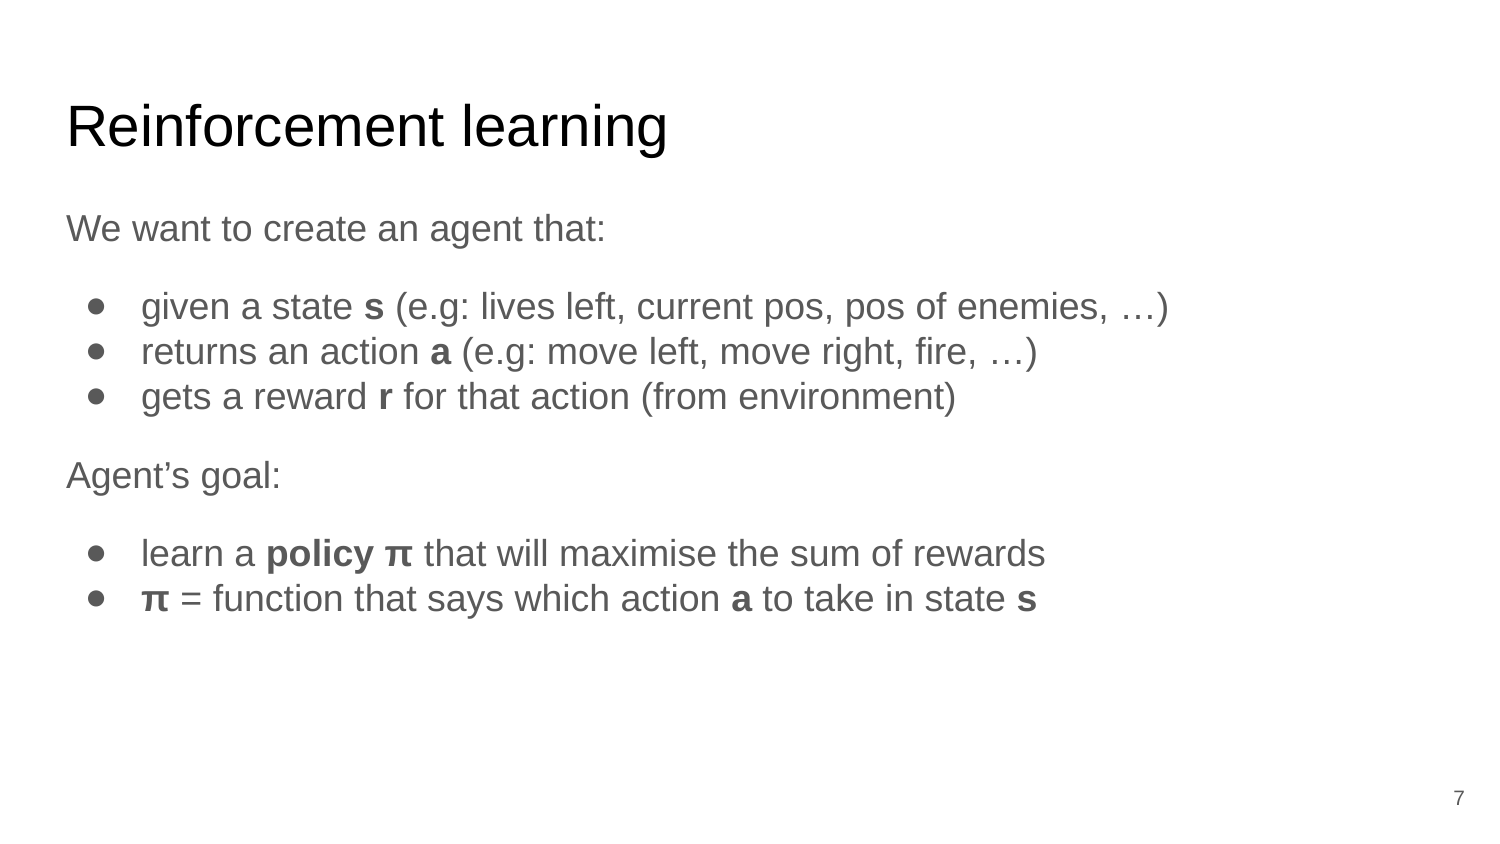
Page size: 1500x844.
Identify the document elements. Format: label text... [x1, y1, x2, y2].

list We want to create an agent that: given a state s (e.g: lives left, current pos, pos of enemies, …) returns an action a (e.g: move left, move right, fire, …) gets a reward r for that action (from environment) Agent’s goal: learn a policy π that will maximise the sum of rewards π = function that says which action a to take in state s [51, 189, 1449, 750]
slide_number <number> [1389, 764, 1480, 830]
title Reinforcement learning [51, 72, 1449, 167]
